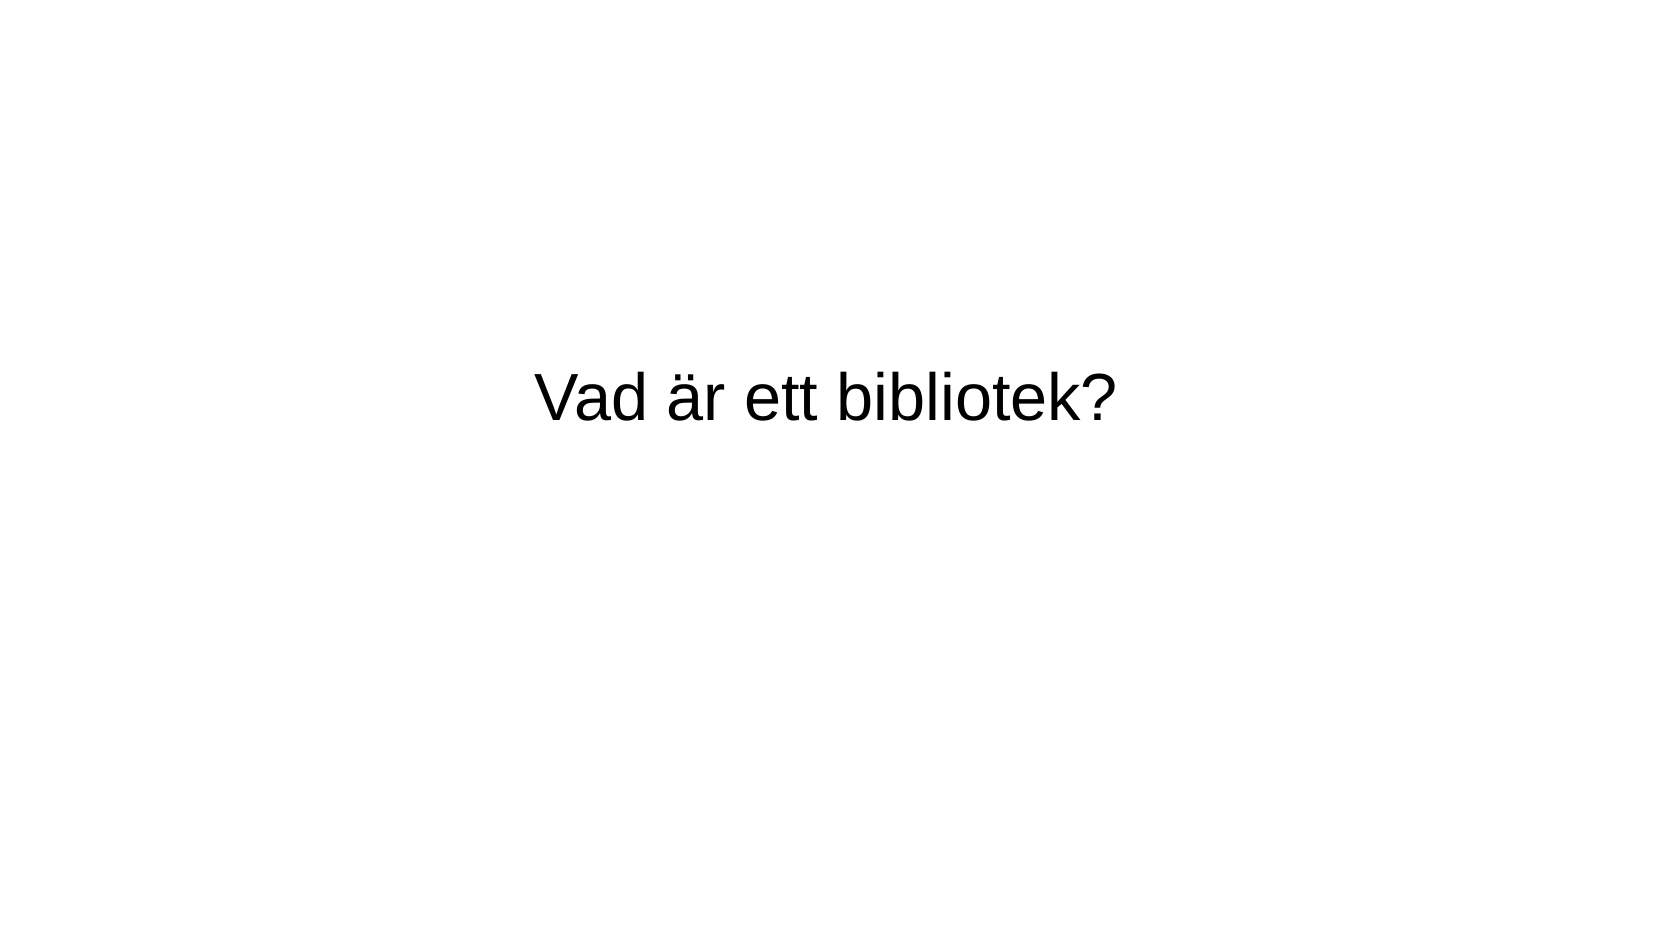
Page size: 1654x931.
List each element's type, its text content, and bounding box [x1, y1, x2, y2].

subtitle Vad är ett bibliotek? [82, 37, 1571, 757]
